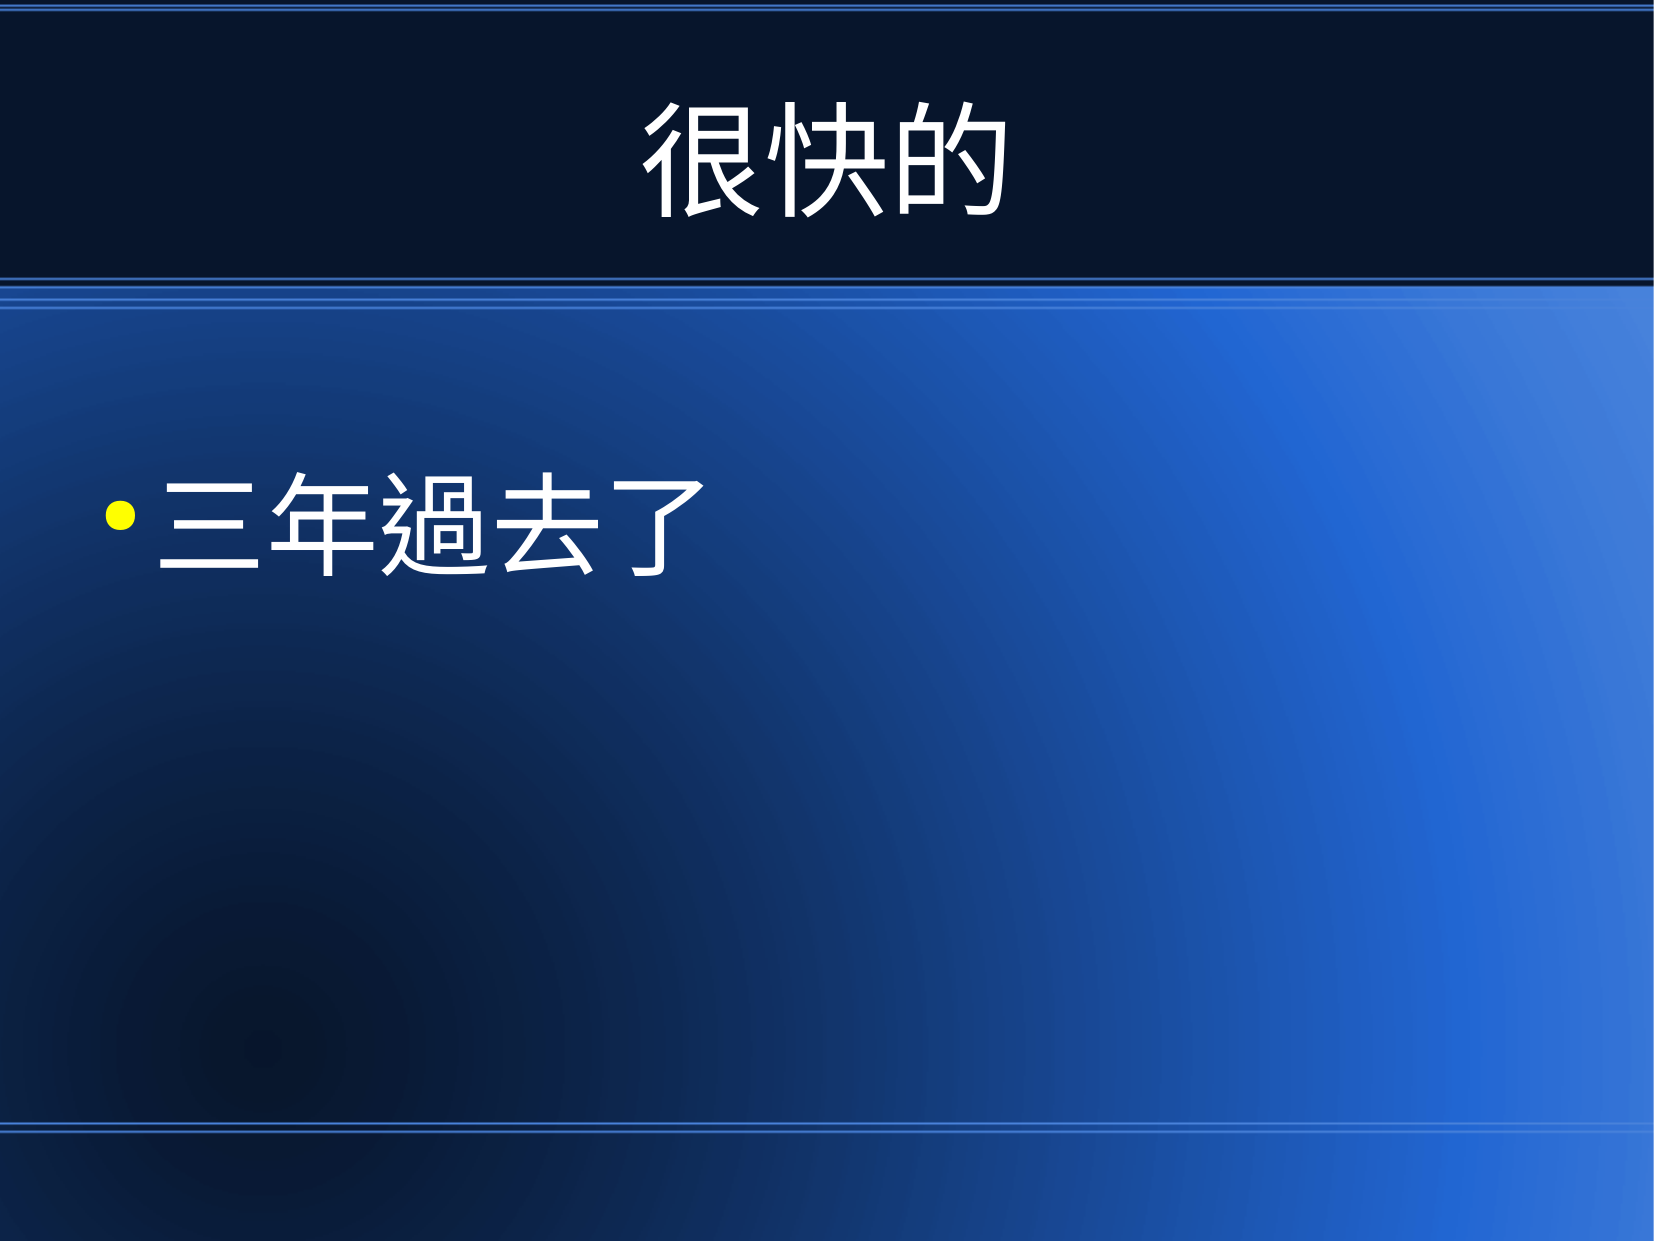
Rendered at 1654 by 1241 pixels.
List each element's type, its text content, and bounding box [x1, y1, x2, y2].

picture [0, 0, 1654, 1241]
title 很快的 [82, 49, 1571, 257]
list 三年過去了 [82, 355, 1571, 1241]
